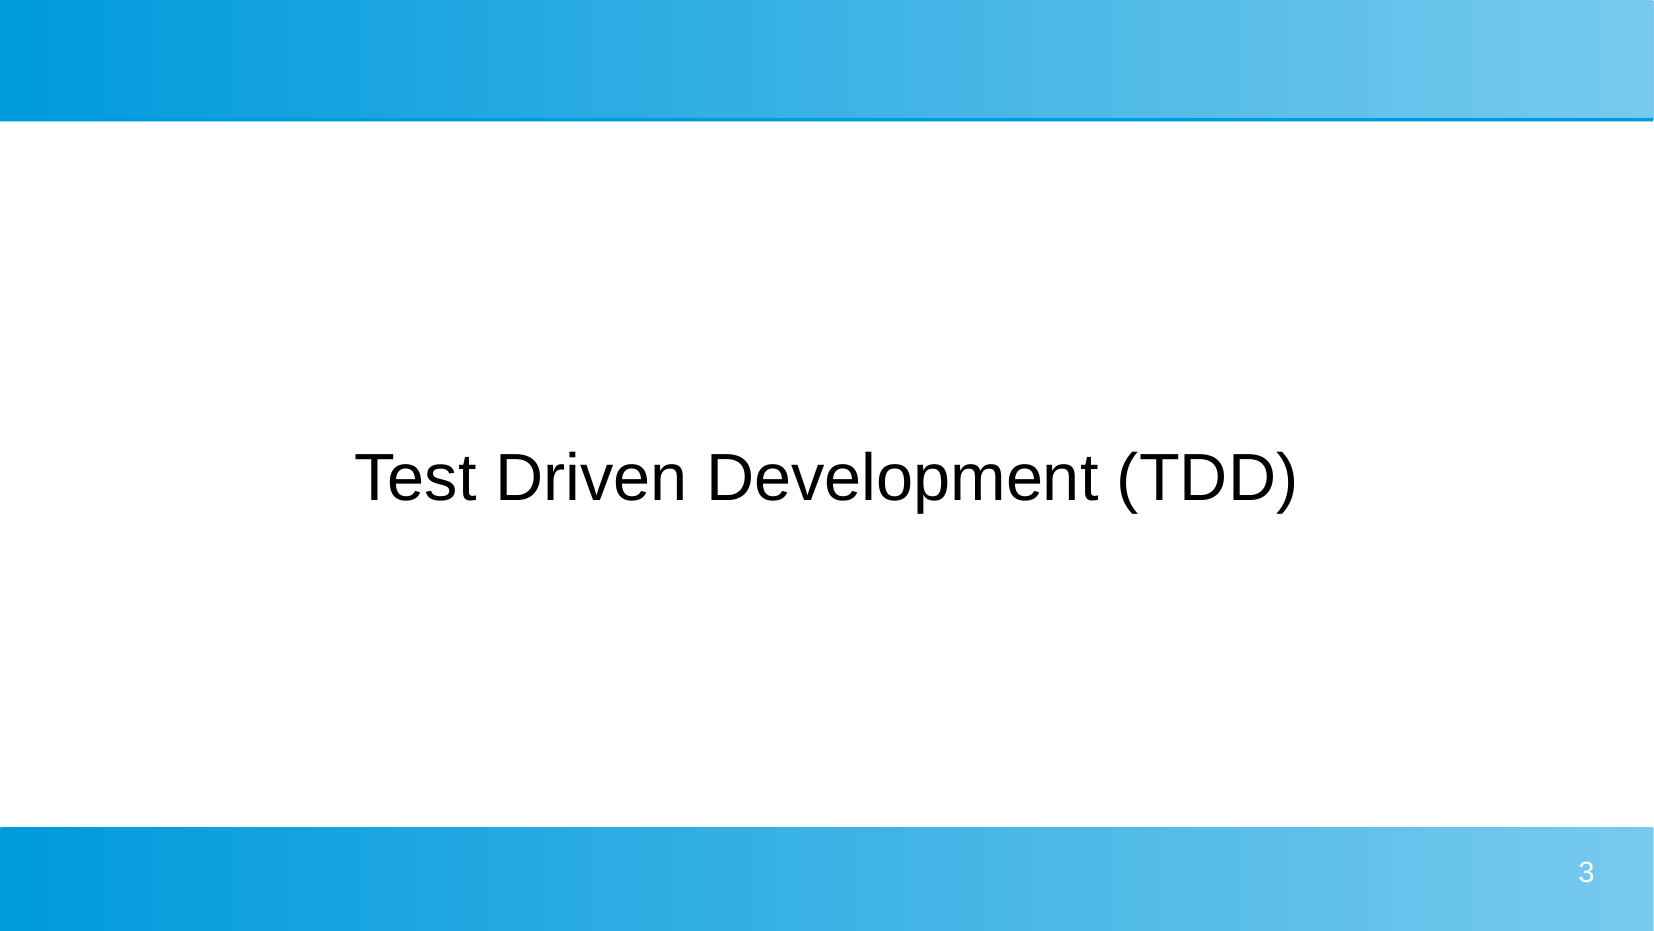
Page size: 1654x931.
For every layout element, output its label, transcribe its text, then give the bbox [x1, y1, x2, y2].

subtitle Test Driven Development (TDD) [59, 295, 1595, 659]
